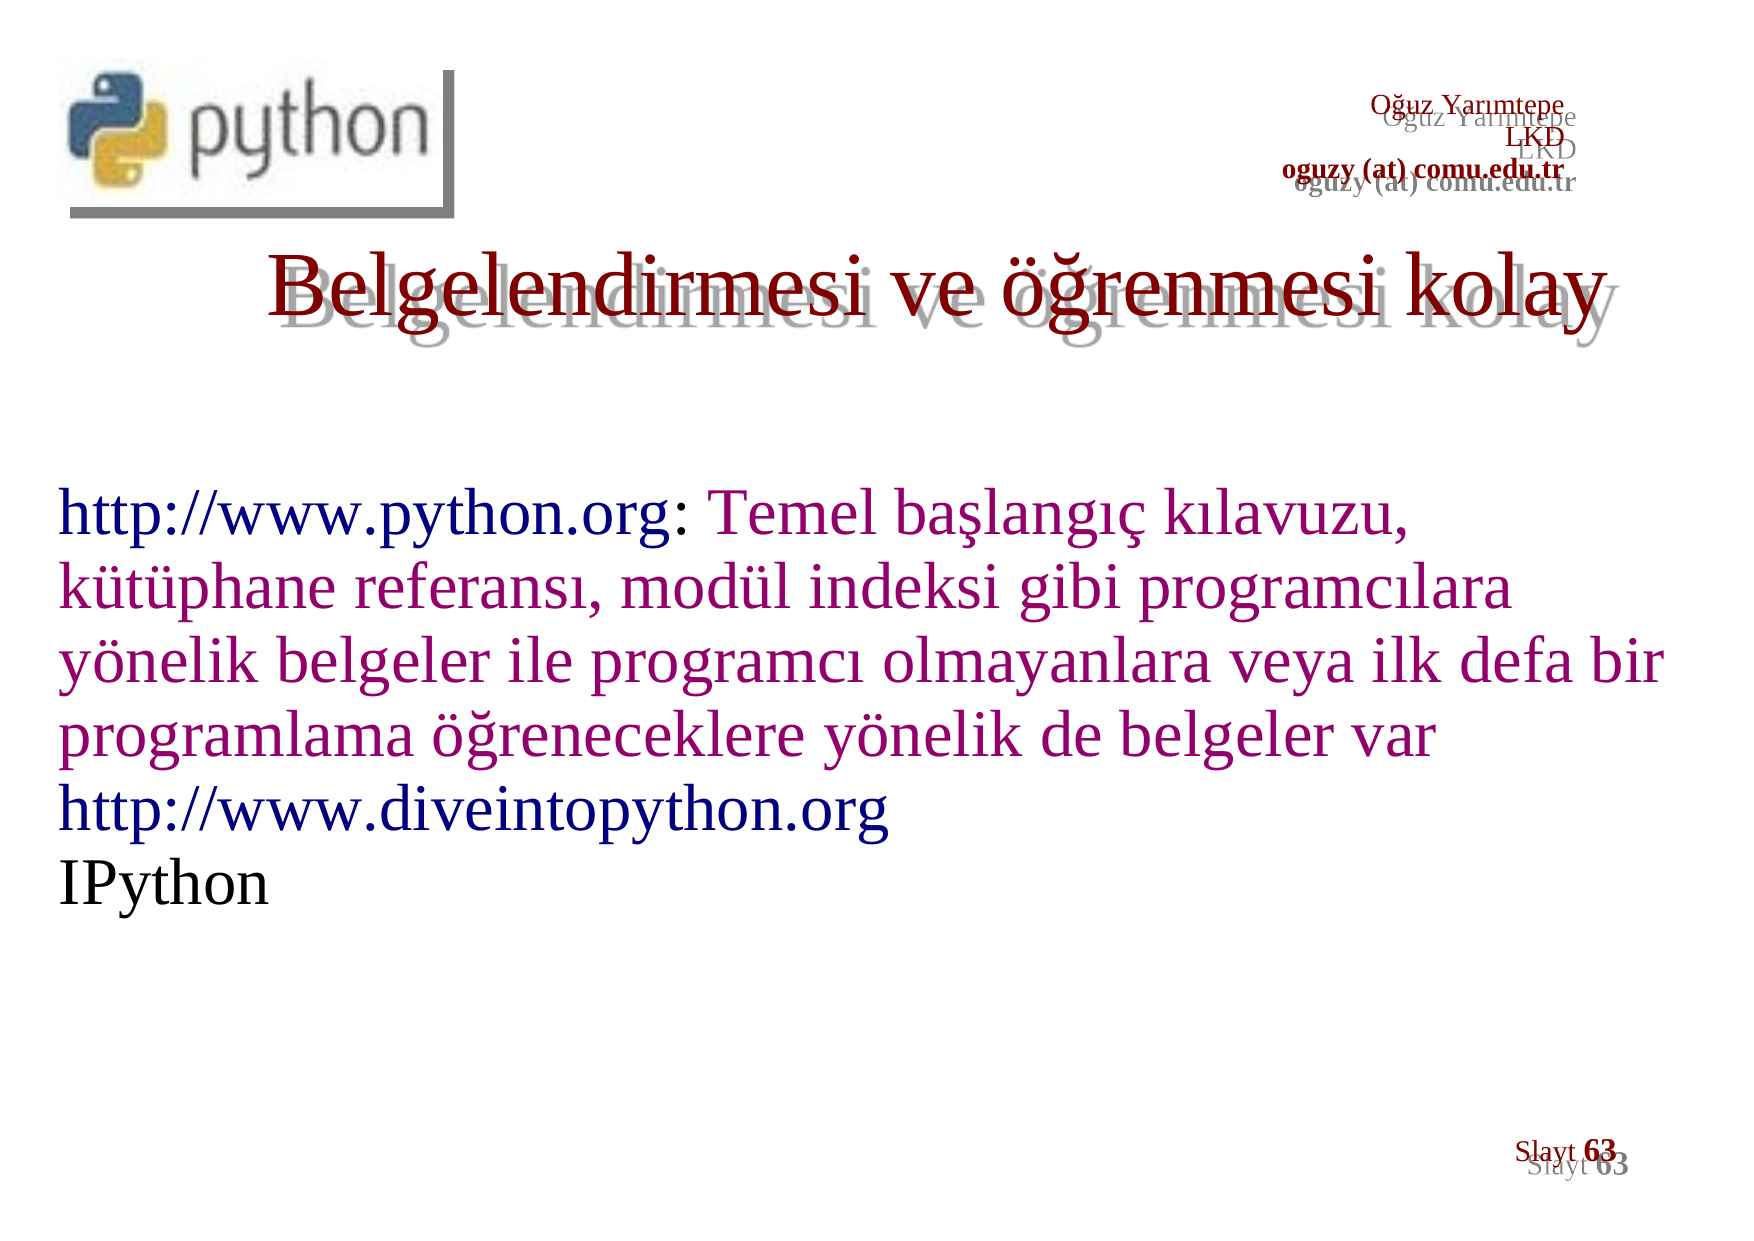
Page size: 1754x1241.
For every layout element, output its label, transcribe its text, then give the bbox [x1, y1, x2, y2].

subtitle http://www.python.org: Temel başlangıç kılavuzu, kütüphane referansı, modül indeksi gibi programcılara yönelik belgeler ile programcı olmayanlara veya ilk defa bir programlama öğreneceklere yönelik de belgeler var http://www.diveintopython.org IPython [59, 360, 1695, 1034]
title Belgelendirmesi ve öğrenmesi kolay [194, 214, 1684, 355]
picture [59, 58, 443, 207]
